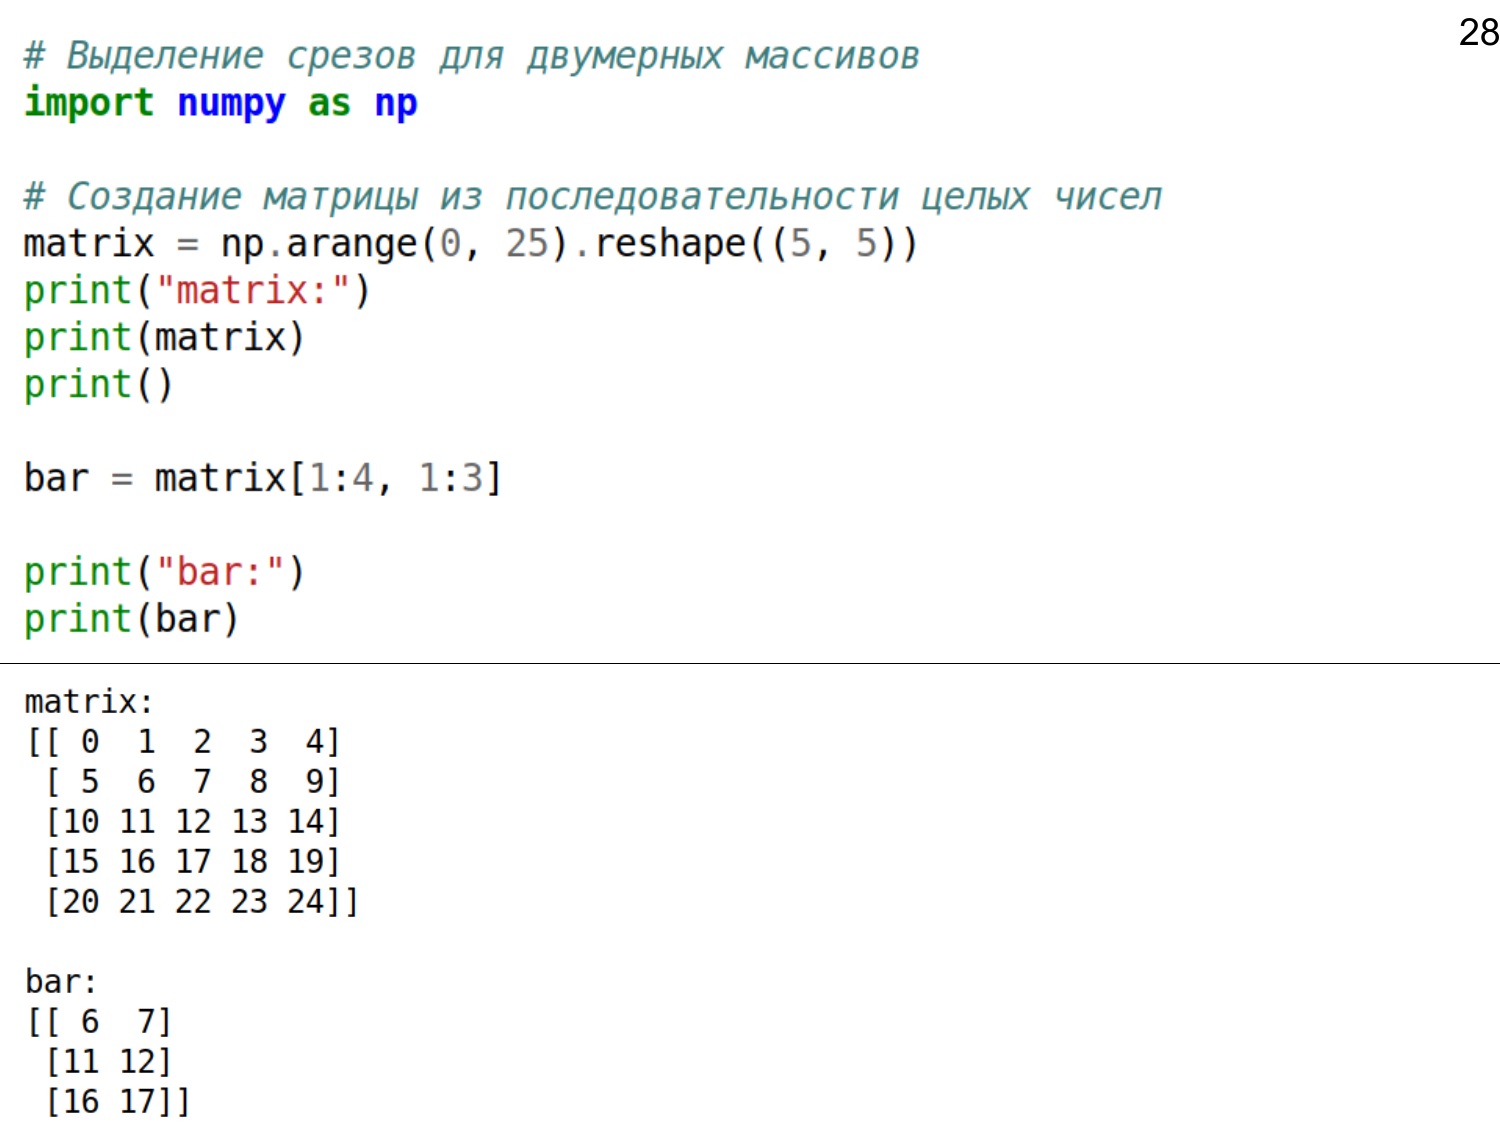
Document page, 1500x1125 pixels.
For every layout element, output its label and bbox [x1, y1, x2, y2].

picture [14, 677, 371, 1125]
picture [14, 25, 1172, 654]
